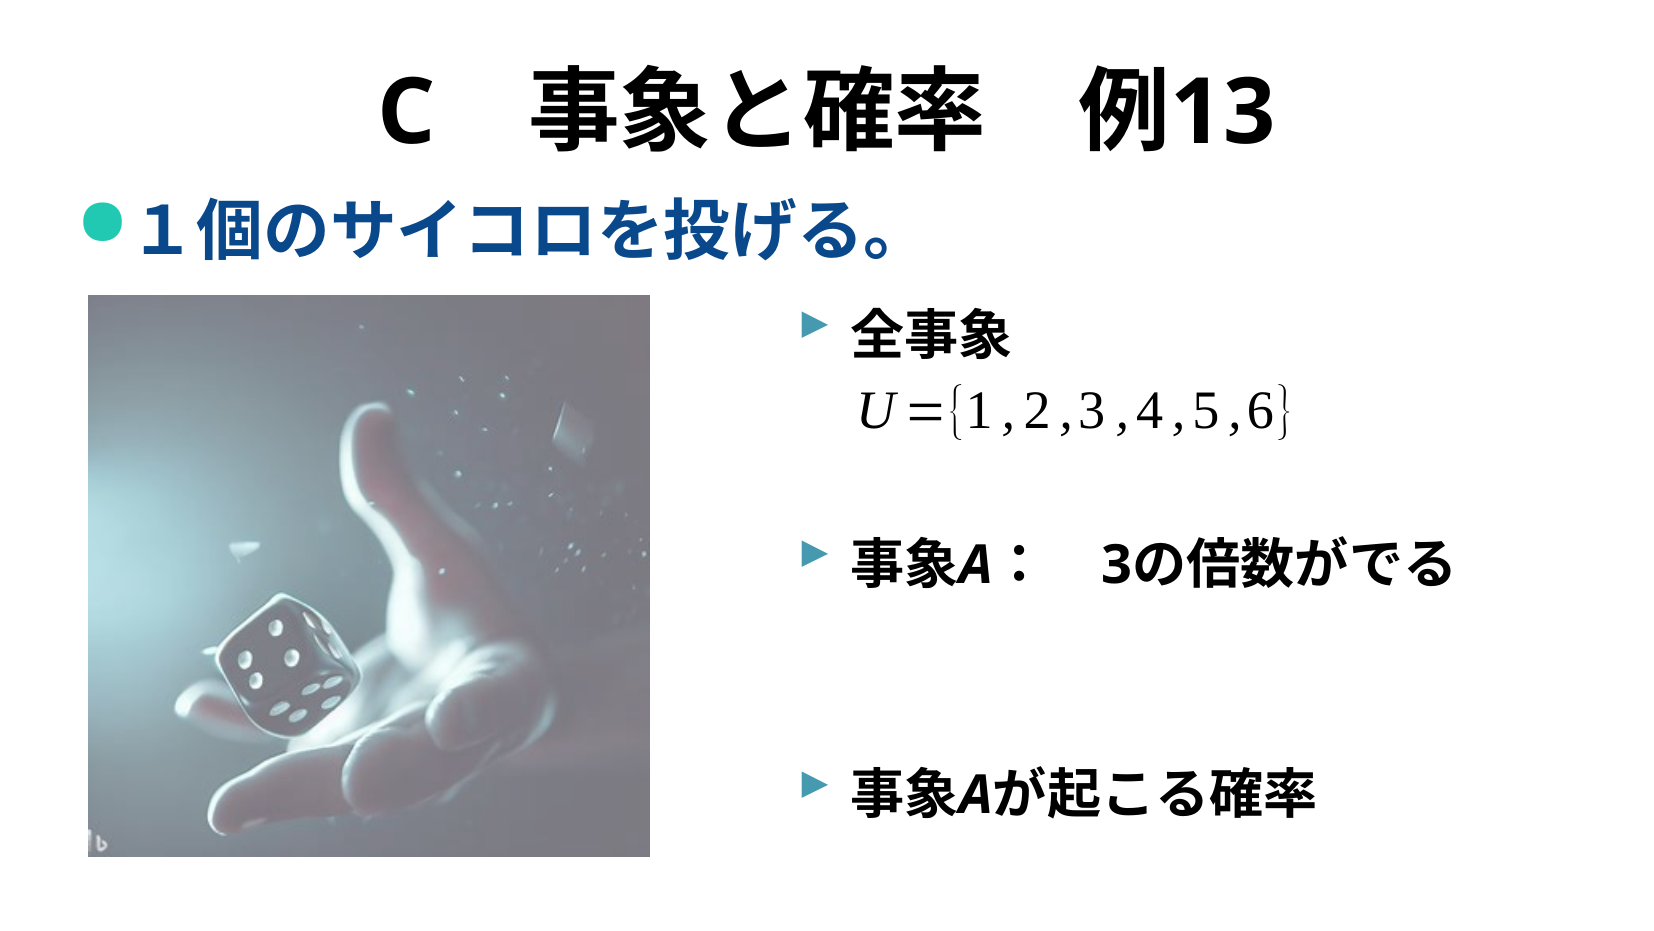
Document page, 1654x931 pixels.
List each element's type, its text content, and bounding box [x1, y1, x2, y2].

chart [856, 379, 1298, 443]
list １個のサイコロを投げる。 [59, 177, 1654, 296]
title C 事象と確率 例13 [29, 29, 1625, 178]
list 全事象 事象A： 3の倍数がでる 事象Aが起こる確率 [708, 296, 1654, 931]
picture [88, 296, 650, 857]
